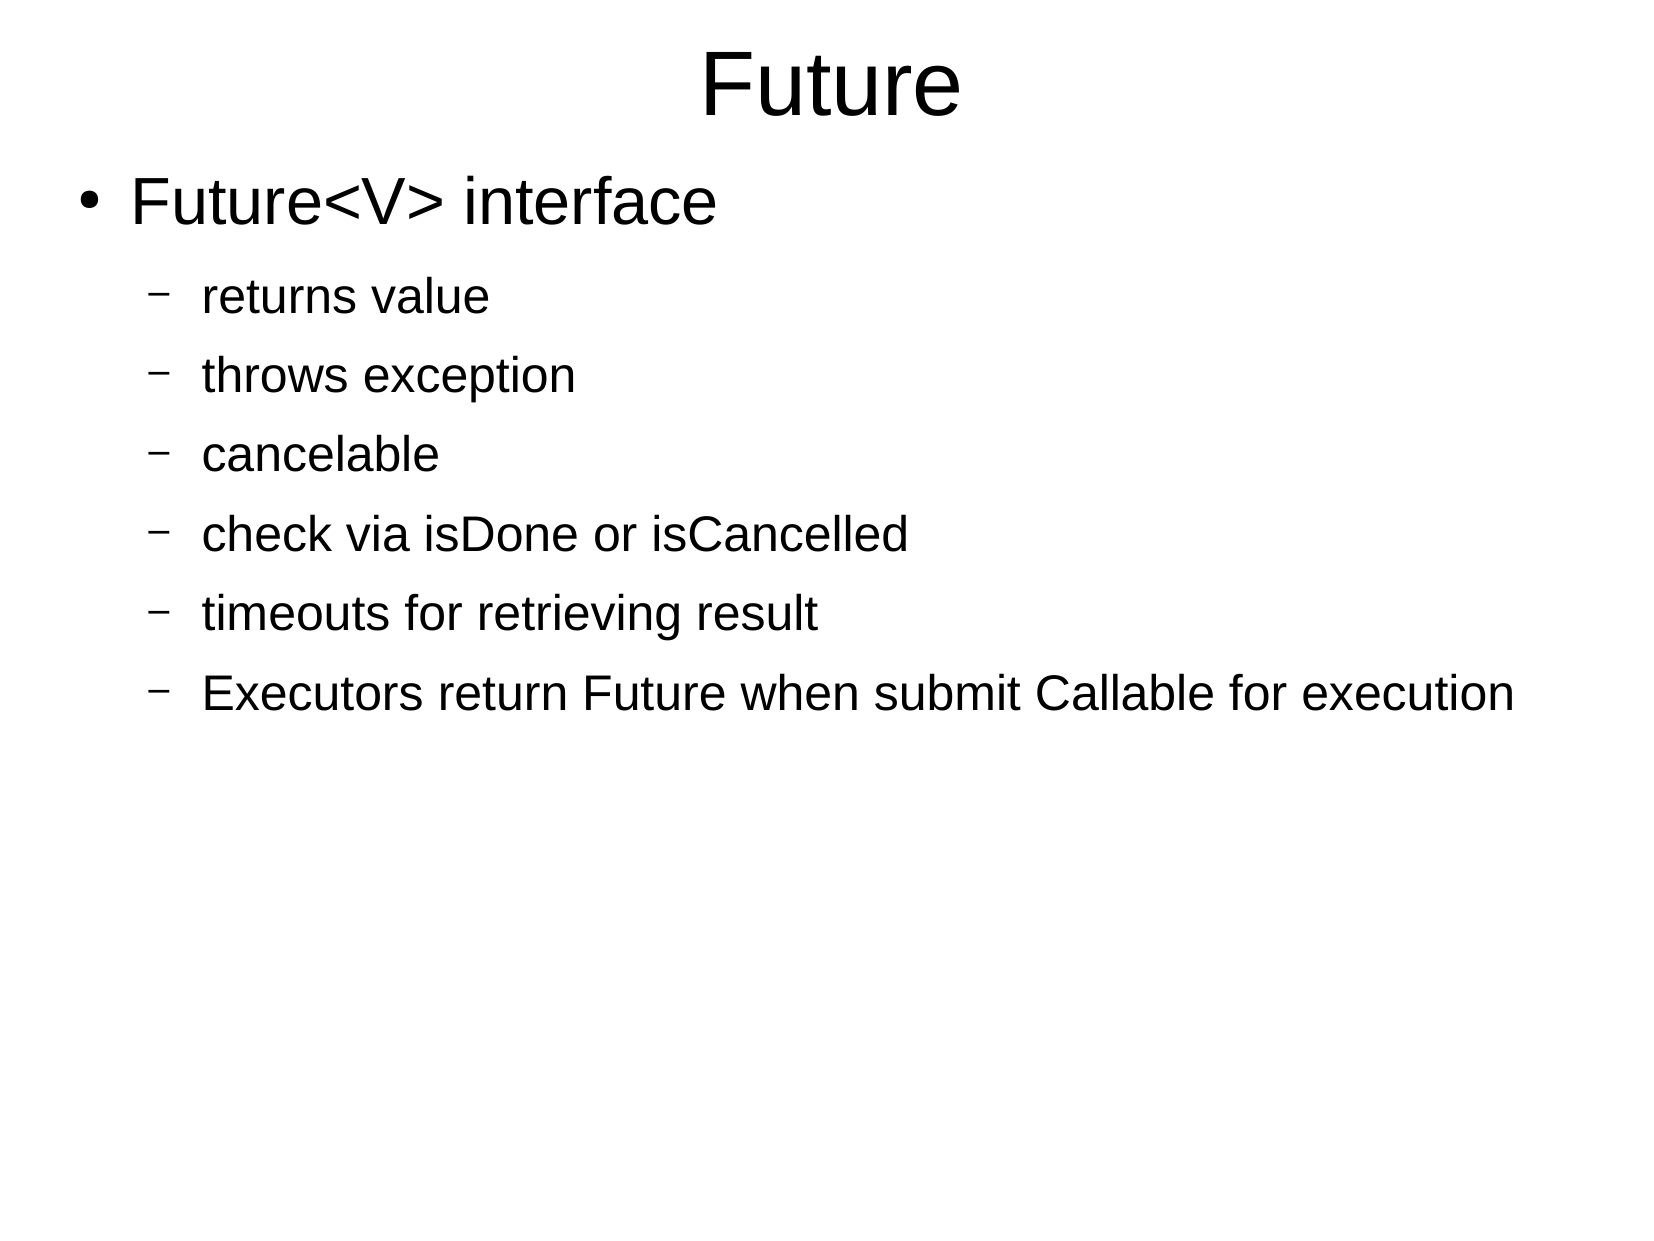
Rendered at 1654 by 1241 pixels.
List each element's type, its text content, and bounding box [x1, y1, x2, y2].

title Future [87, 32, 1576, 135]
list Future<V> interface returns value throws exception cancelable check via isDone or isCancelled timeouts for retrieving result Executors return Future when submit Callable for execution [60, 163, 1549, 721]
